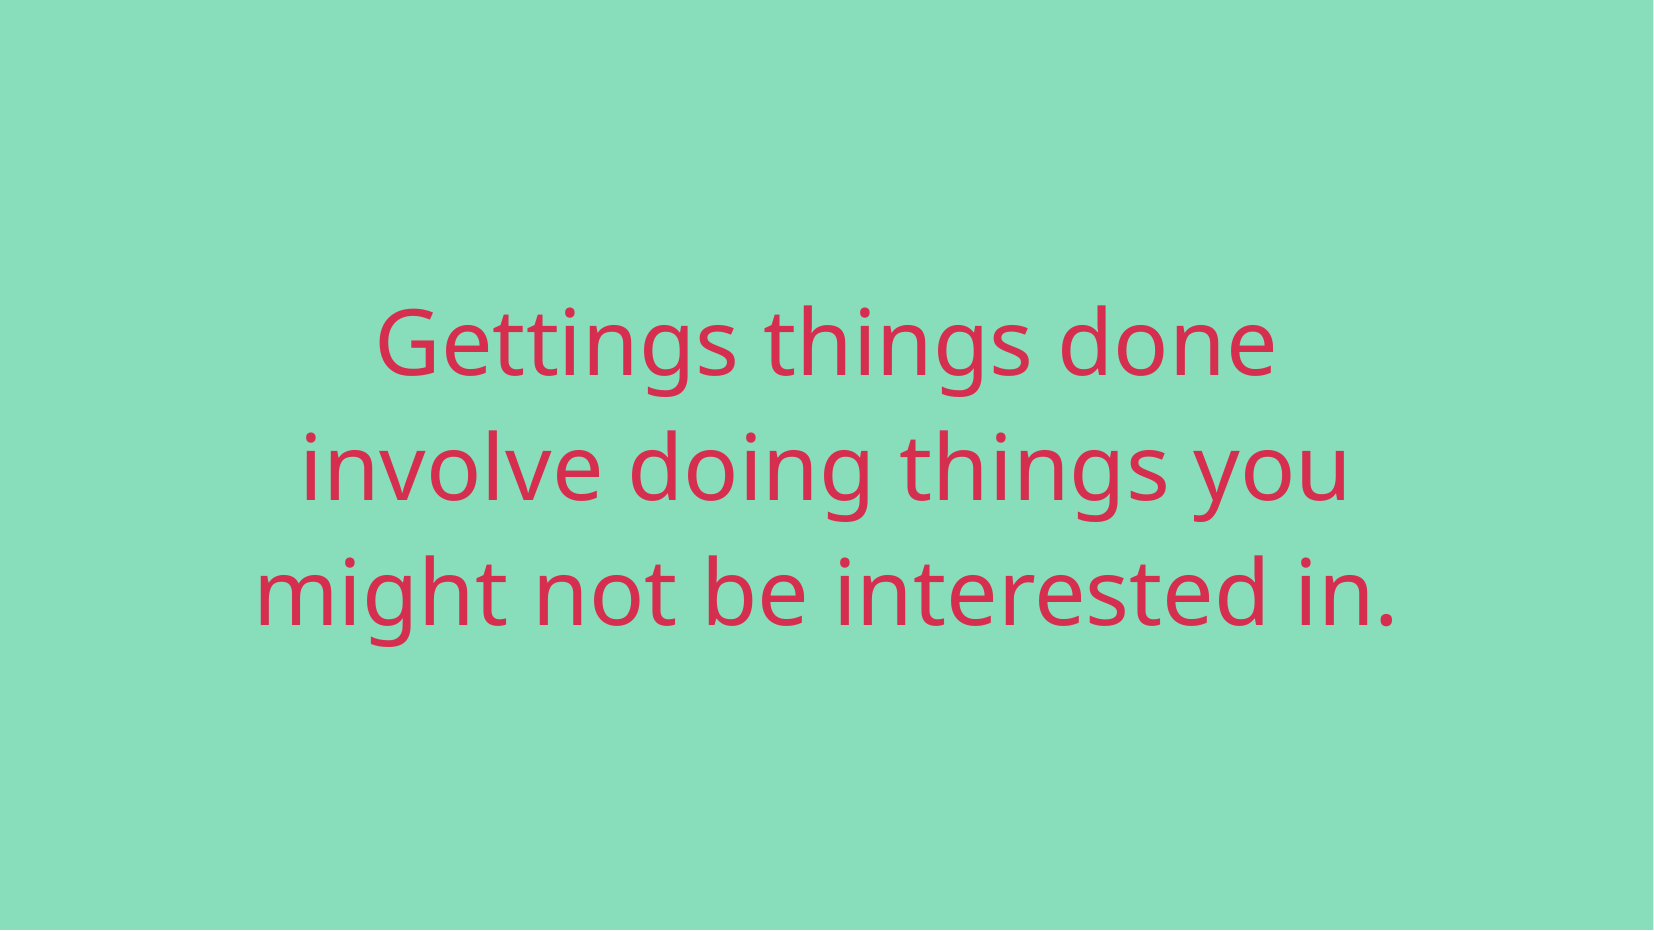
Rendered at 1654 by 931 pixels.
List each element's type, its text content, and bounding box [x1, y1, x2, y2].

text_box Gettings things done involve doing things you might not be interested in. [236, 0, 1418, 931]
